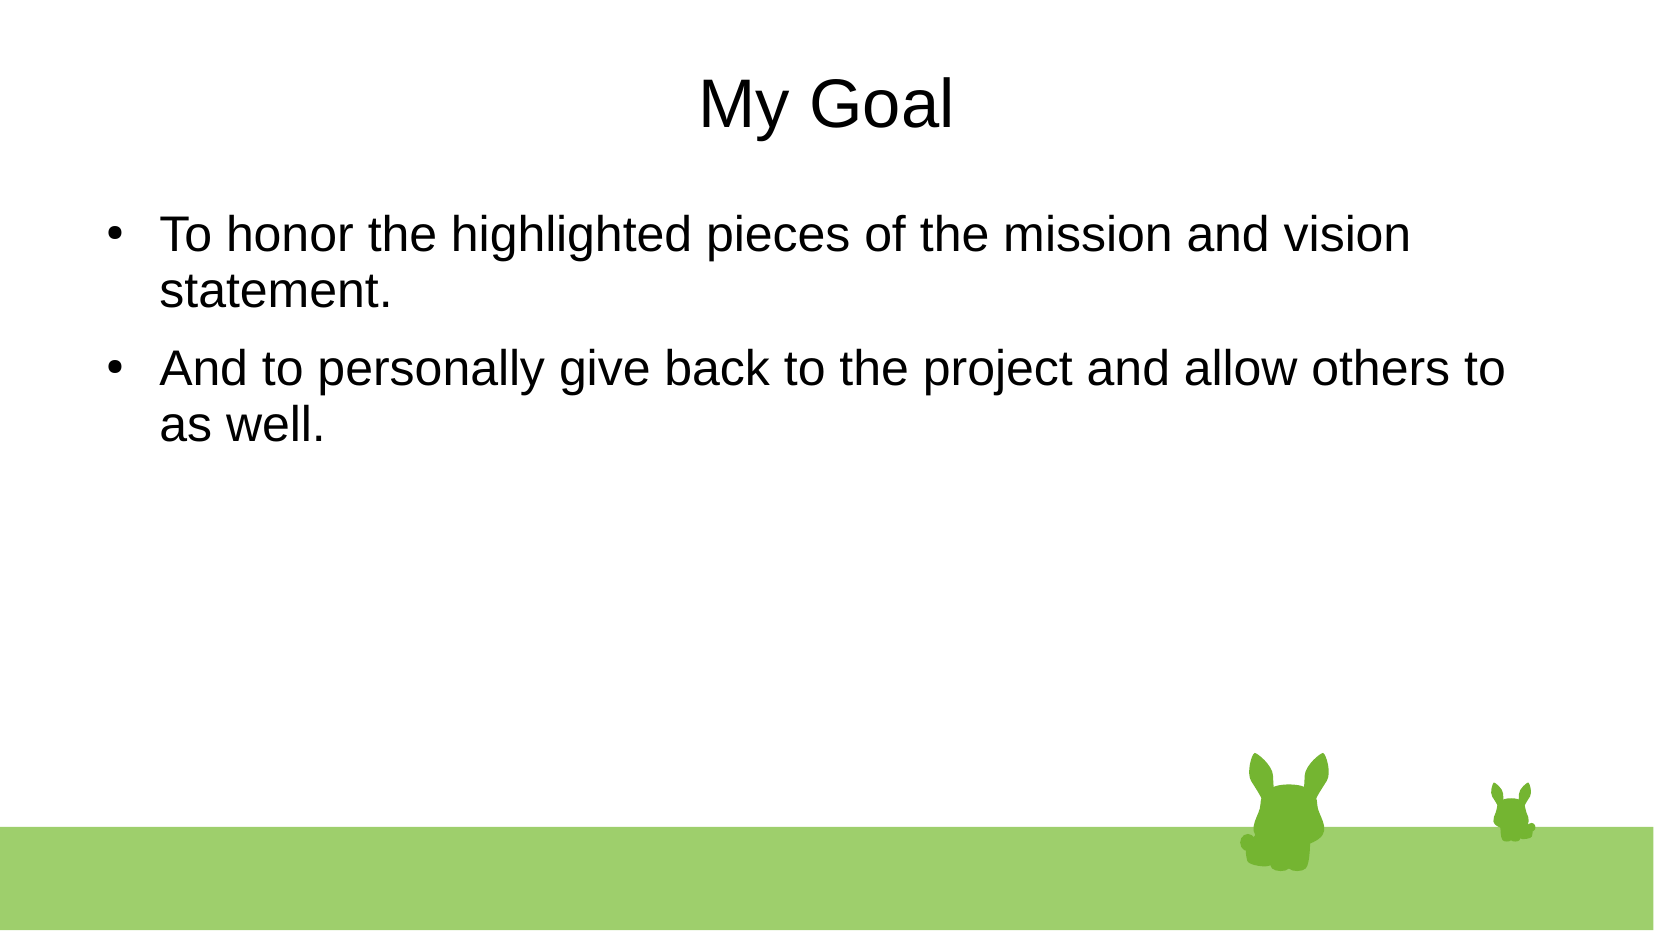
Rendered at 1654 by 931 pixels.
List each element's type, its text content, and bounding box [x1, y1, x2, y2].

list To honor the highlighted pieces of the mission and vision statement. And to personally give back to the project and allow others to as well. [88, 206, 1565, 739]
title My Goal [88, 29, 1565, 178]
